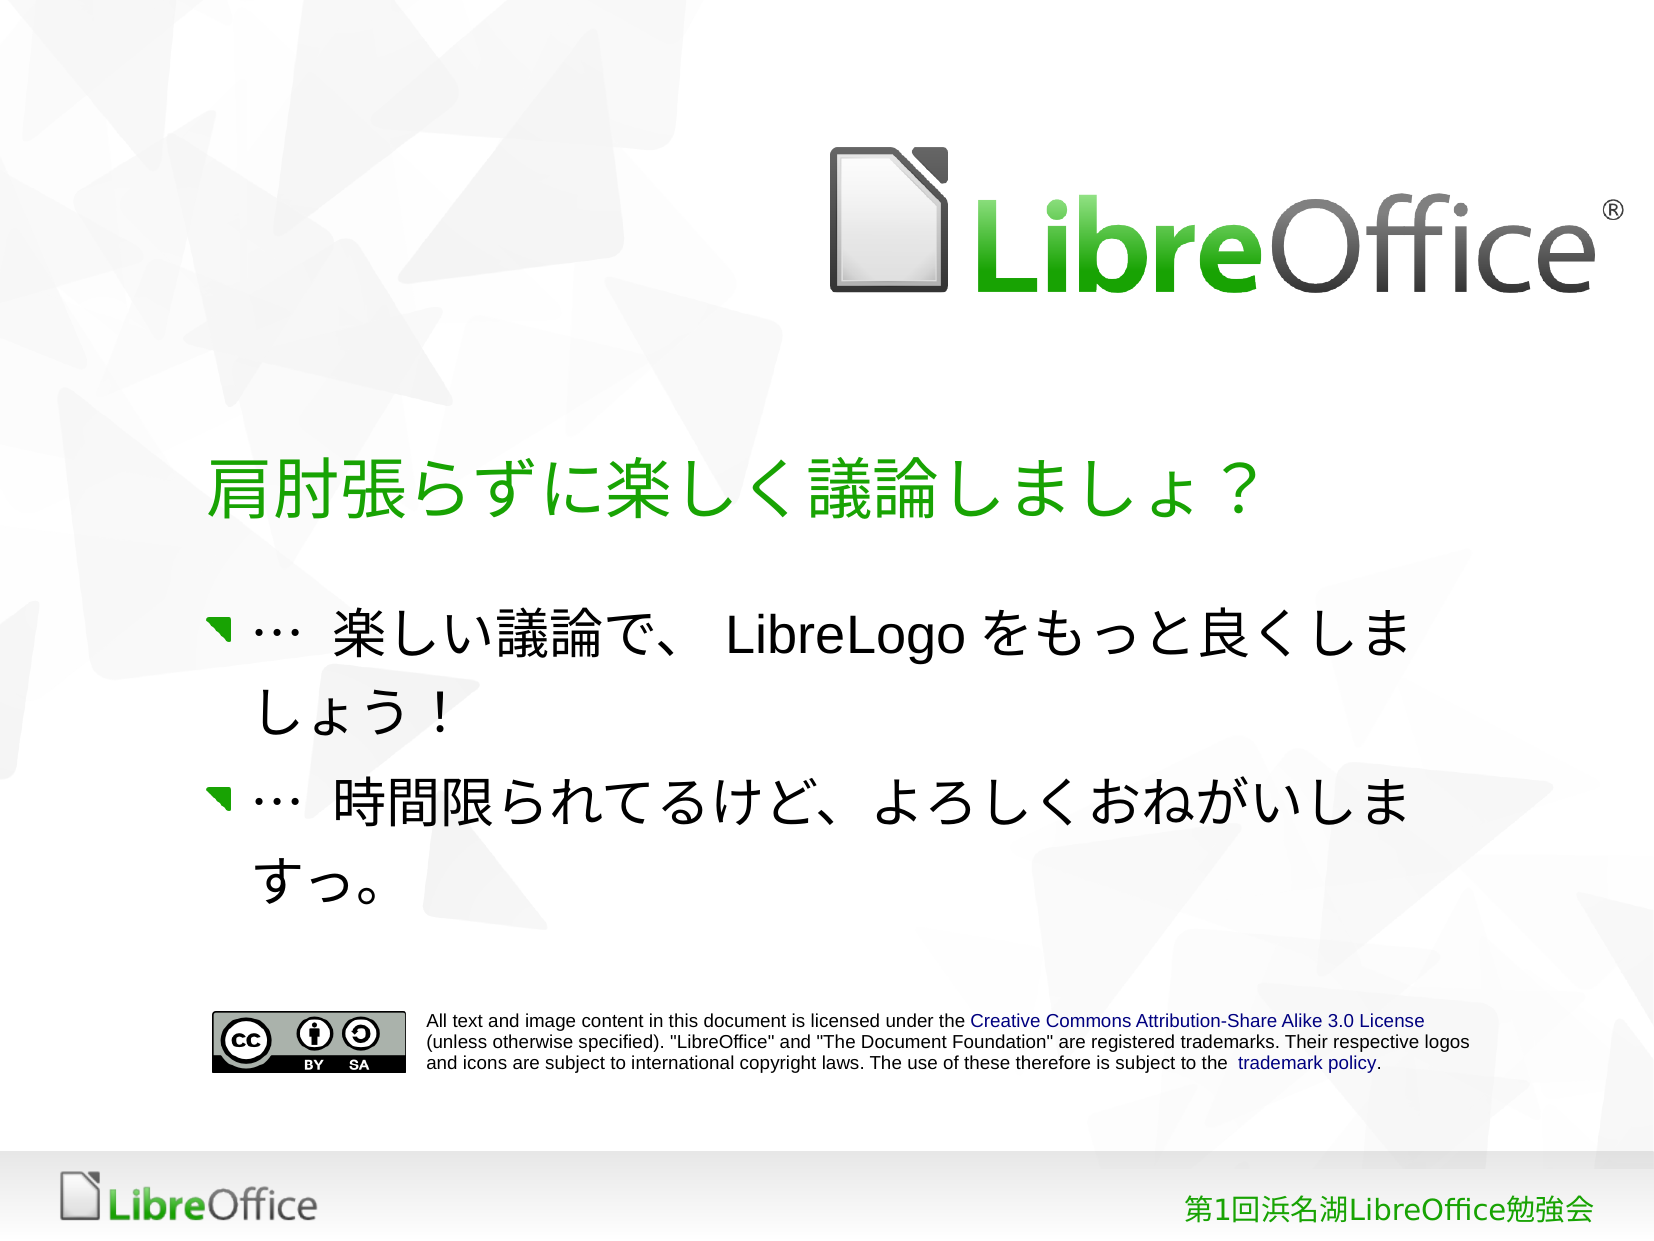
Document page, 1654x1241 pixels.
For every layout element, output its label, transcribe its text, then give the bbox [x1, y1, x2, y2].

picture [0, 0, 1654, 930]
picture [915, 548, 1654, 1169]
picture [212, 1011, 406, 1073]
picture [41, 1152, 337, 1240]
list … 楽しい議論で、LibreLogoをもっと良くしましょう！ … 時間限られてるけど、よろしくおねがいしますっ。 [206, 590, 1477, 945]
title 肩肘張らずに楽しく議論しましょ？ [206, 395, 1477, 573]
